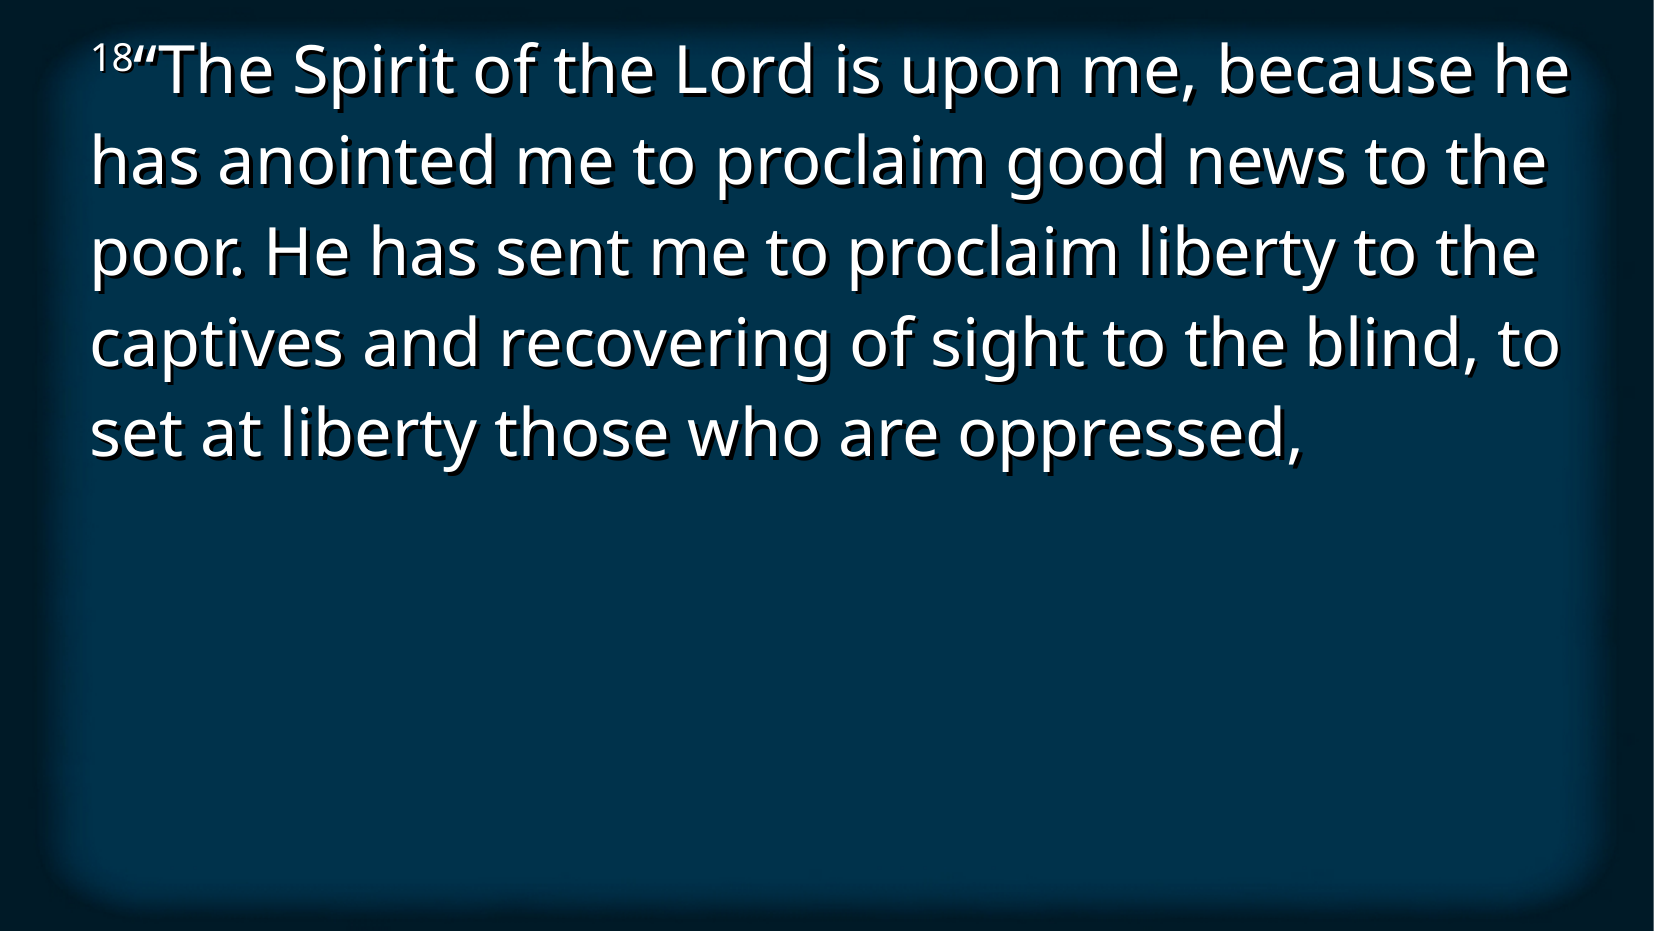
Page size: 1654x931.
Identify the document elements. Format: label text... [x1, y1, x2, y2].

text_box 18“The Spirit of the Lord is upon me, because he has anointed me to proclaim good news to the poor. He has sent me to proclaim liberty to the captives and recovering of sight to the blind, to set at liberty those who are oppressed, [75, 15, 1591, 474]
picture [0, 0, 1654, 931]
